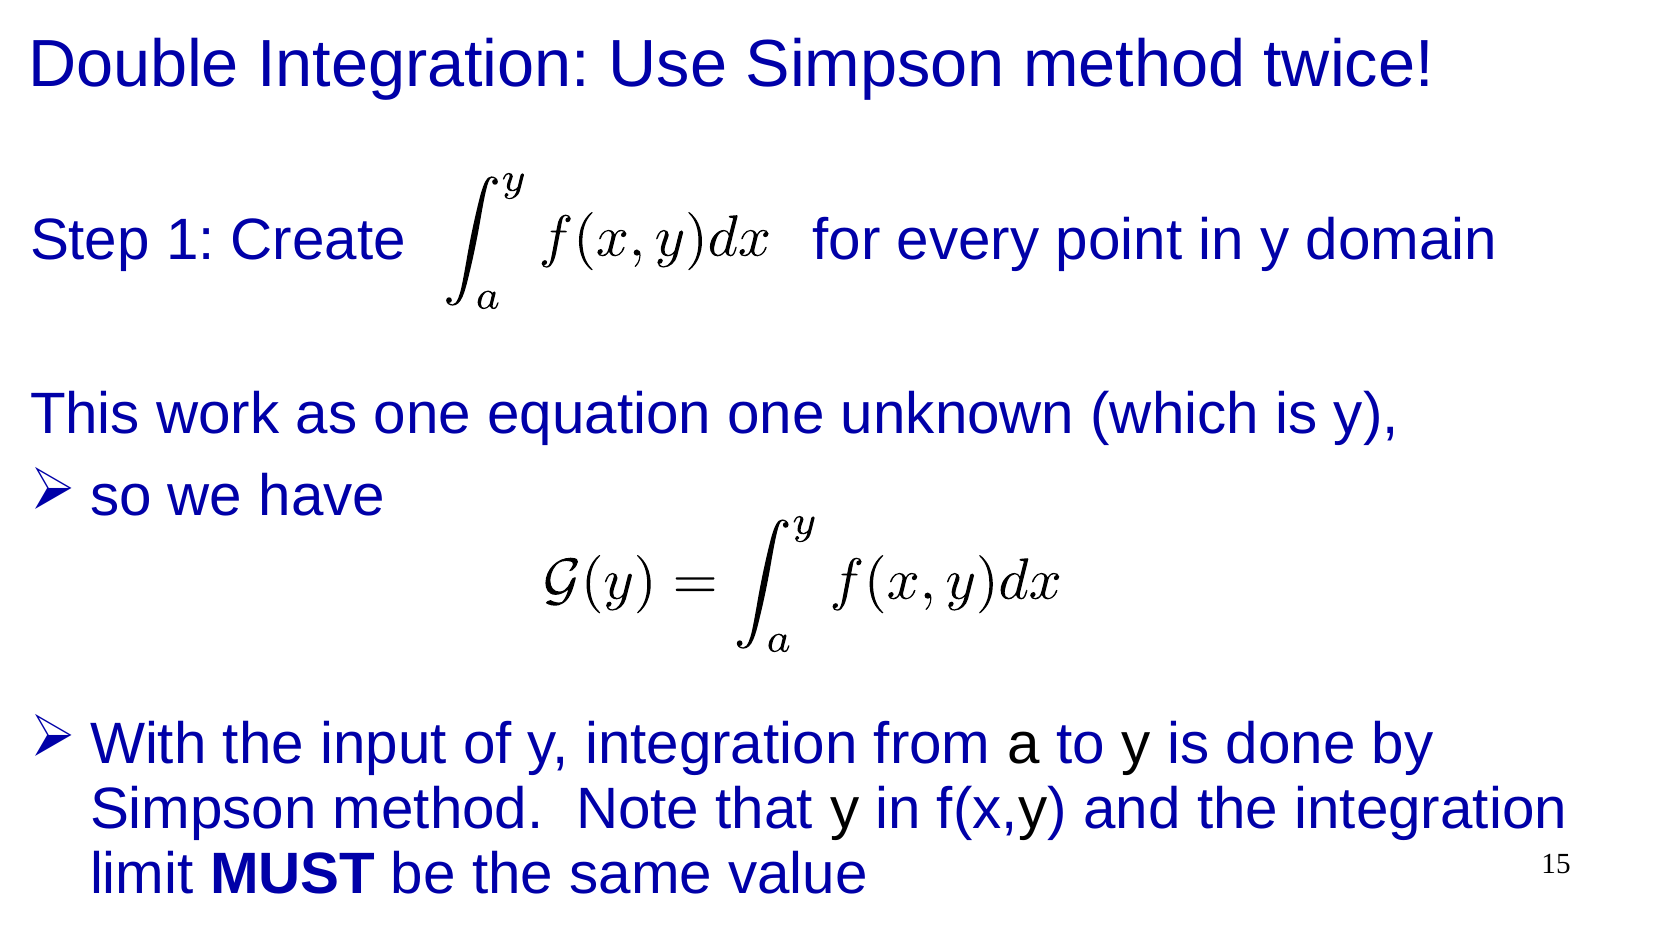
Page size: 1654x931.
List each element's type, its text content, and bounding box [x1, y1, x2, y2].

list Step 1: Create for every point in y domain This work as one equation one unknown (which is y), so we have With the input of y, integration from a to y is done by Simpson method. Note that y in f(x,y) and the integration limit MUST be the same value [30, 120, 1645, 916]
title Double Integration: Use Simpson method twice! [28, 21, 1626, 106]
text_box [442, 172, 771, 310]
text_box [542, 515, 1062, 653]
